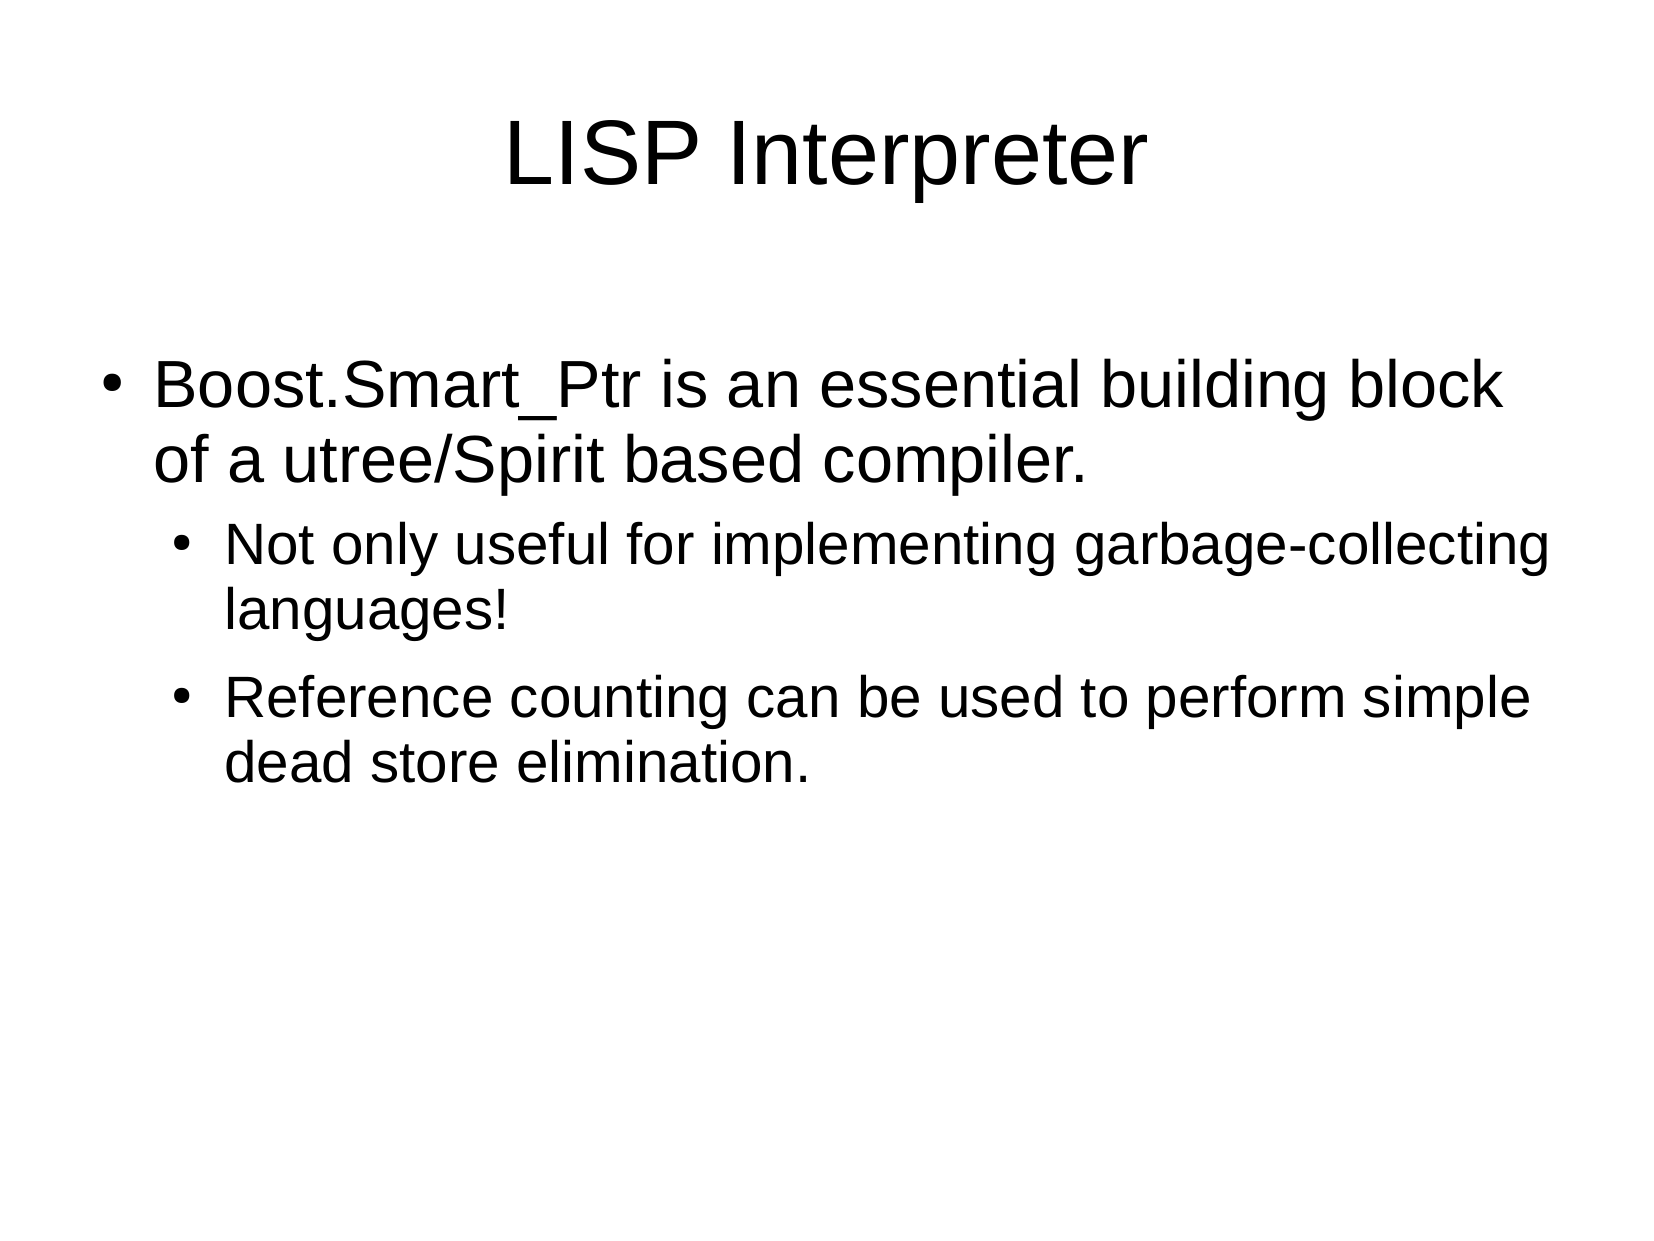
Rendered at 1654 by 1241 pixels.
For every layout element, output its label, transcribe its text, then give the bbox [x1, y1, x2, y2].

title LISP Interpreter [82, 49, 1571, 257]
list Boost.Smart_Ptr is an essential building block of a utree/Spirit based compiler. Not only useful for implementing garbage-collecting languages! Reference counting can be used to perform simple dead store elimination. [82, 347, 1571, 894]
